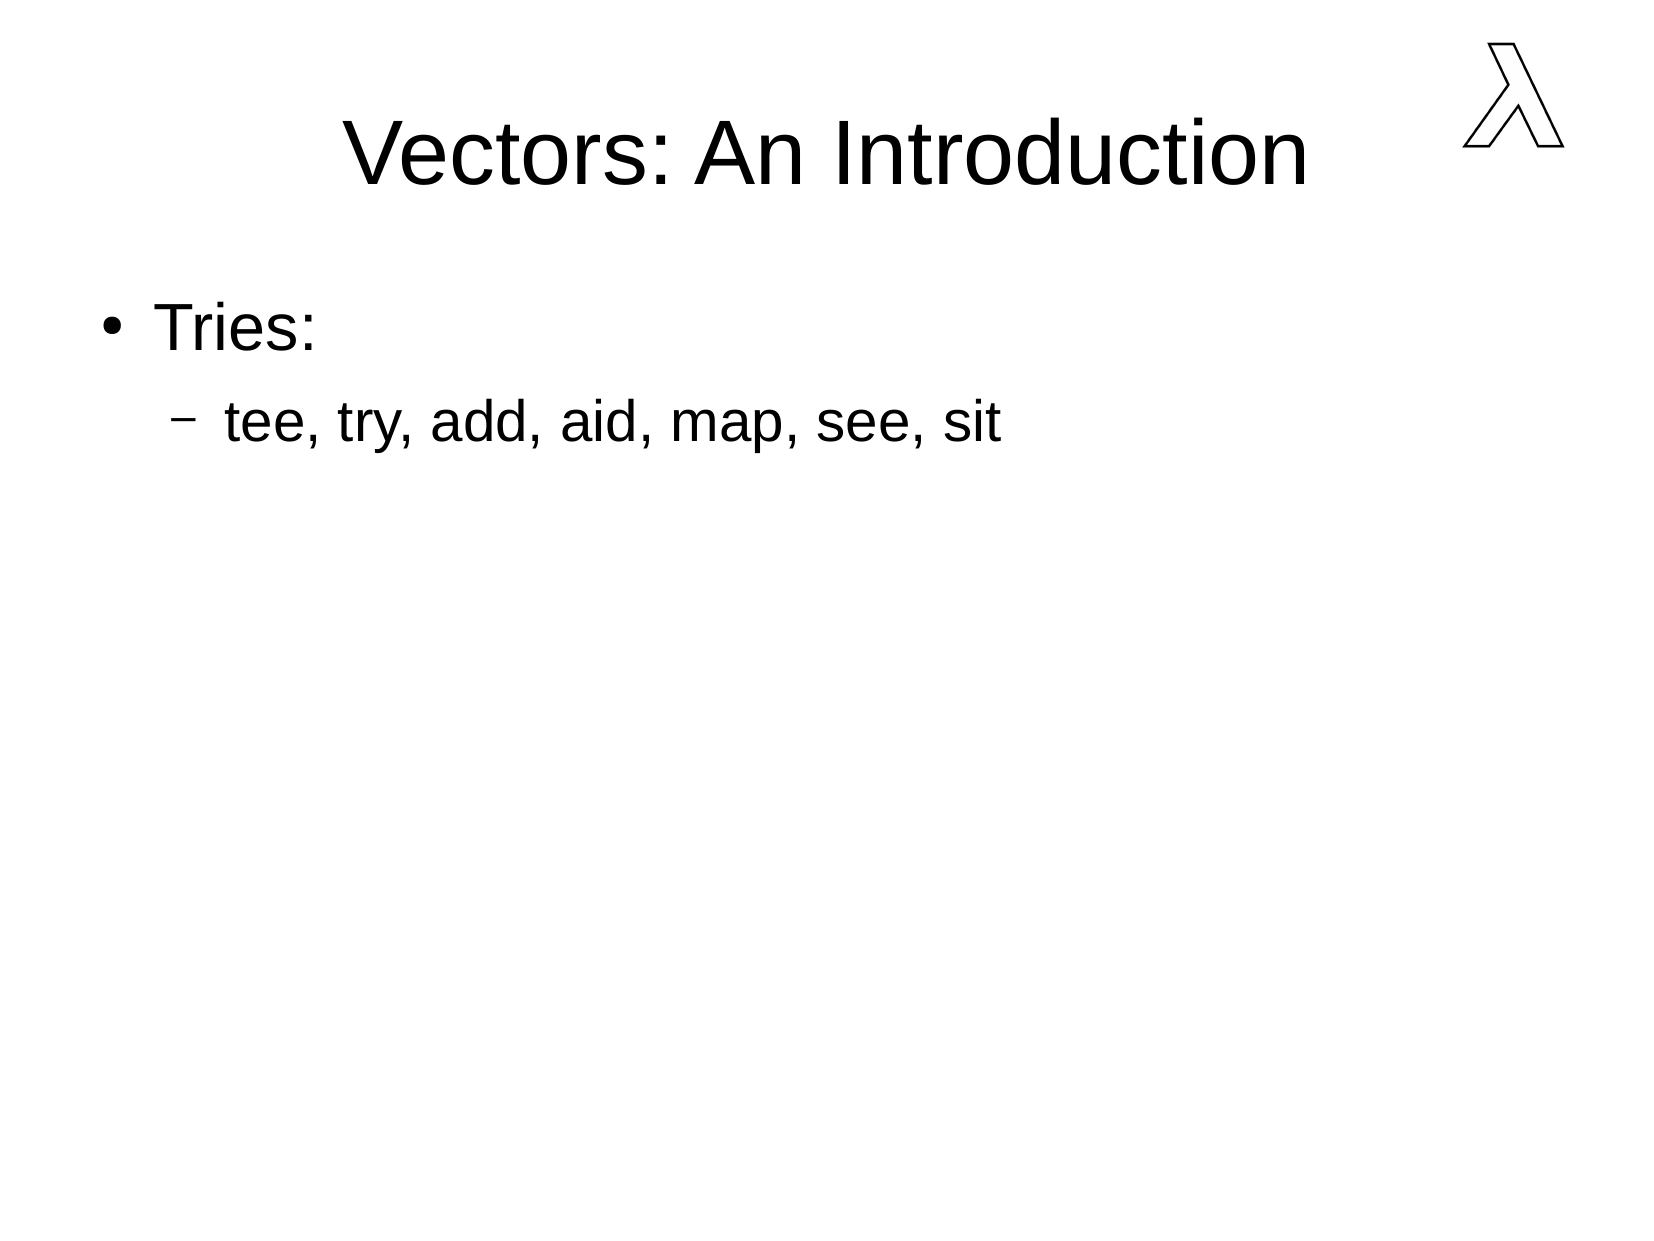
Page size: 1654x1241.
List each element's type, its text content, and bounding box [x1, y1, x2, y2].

list Tries: tee, try, add, aid, map, see, sit [82, 290, 1571, 1010]
title Vectors: An Introduction [82, 49, 1571, 257]
picture [1440, 40, 1587, 151]
